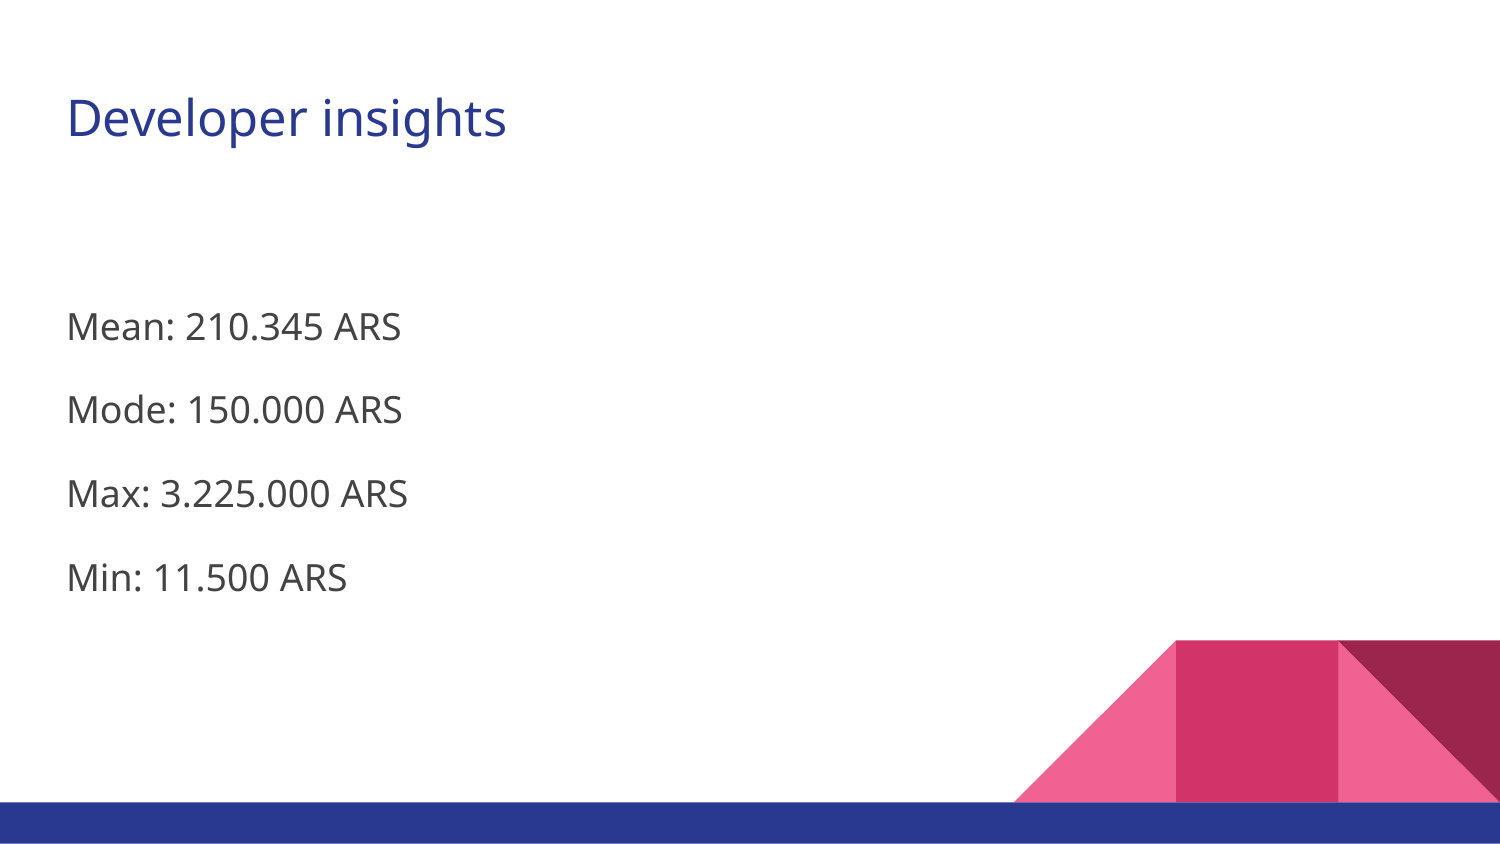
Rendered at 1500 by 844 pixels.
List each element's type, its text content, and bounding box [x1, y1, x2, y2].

title Developer insights [51, 67, 1449, 167]
list Mean: 210.345 ARS Mode: 150.000 ARS Max: 3.225.000 ARS Min: 11.500 ARS [51, 201, 1449, 750]
